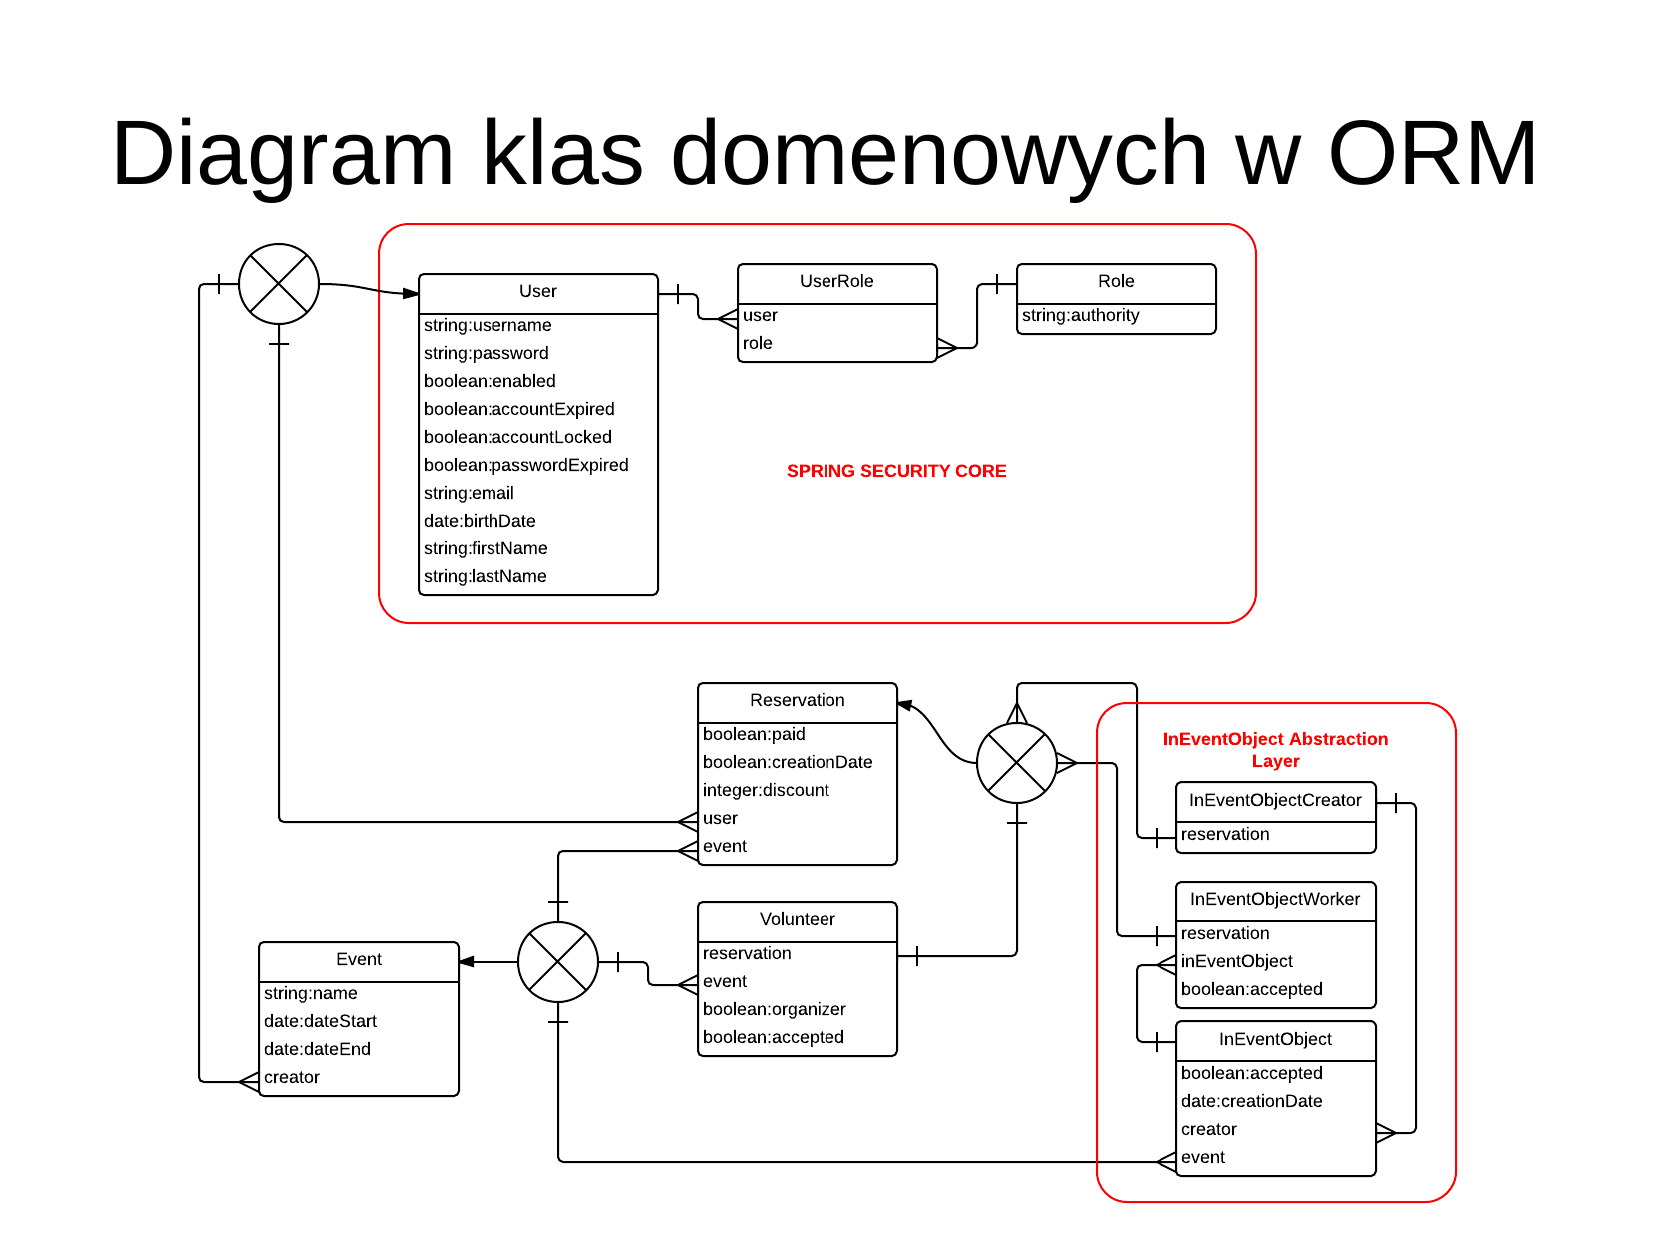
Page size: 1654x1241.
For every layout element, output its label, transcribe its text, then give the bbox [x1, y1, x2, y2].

title Diagram klas domenowych w ORM [82, 49, 1571, 257]
picture [159, 257, 1495, 1241]
